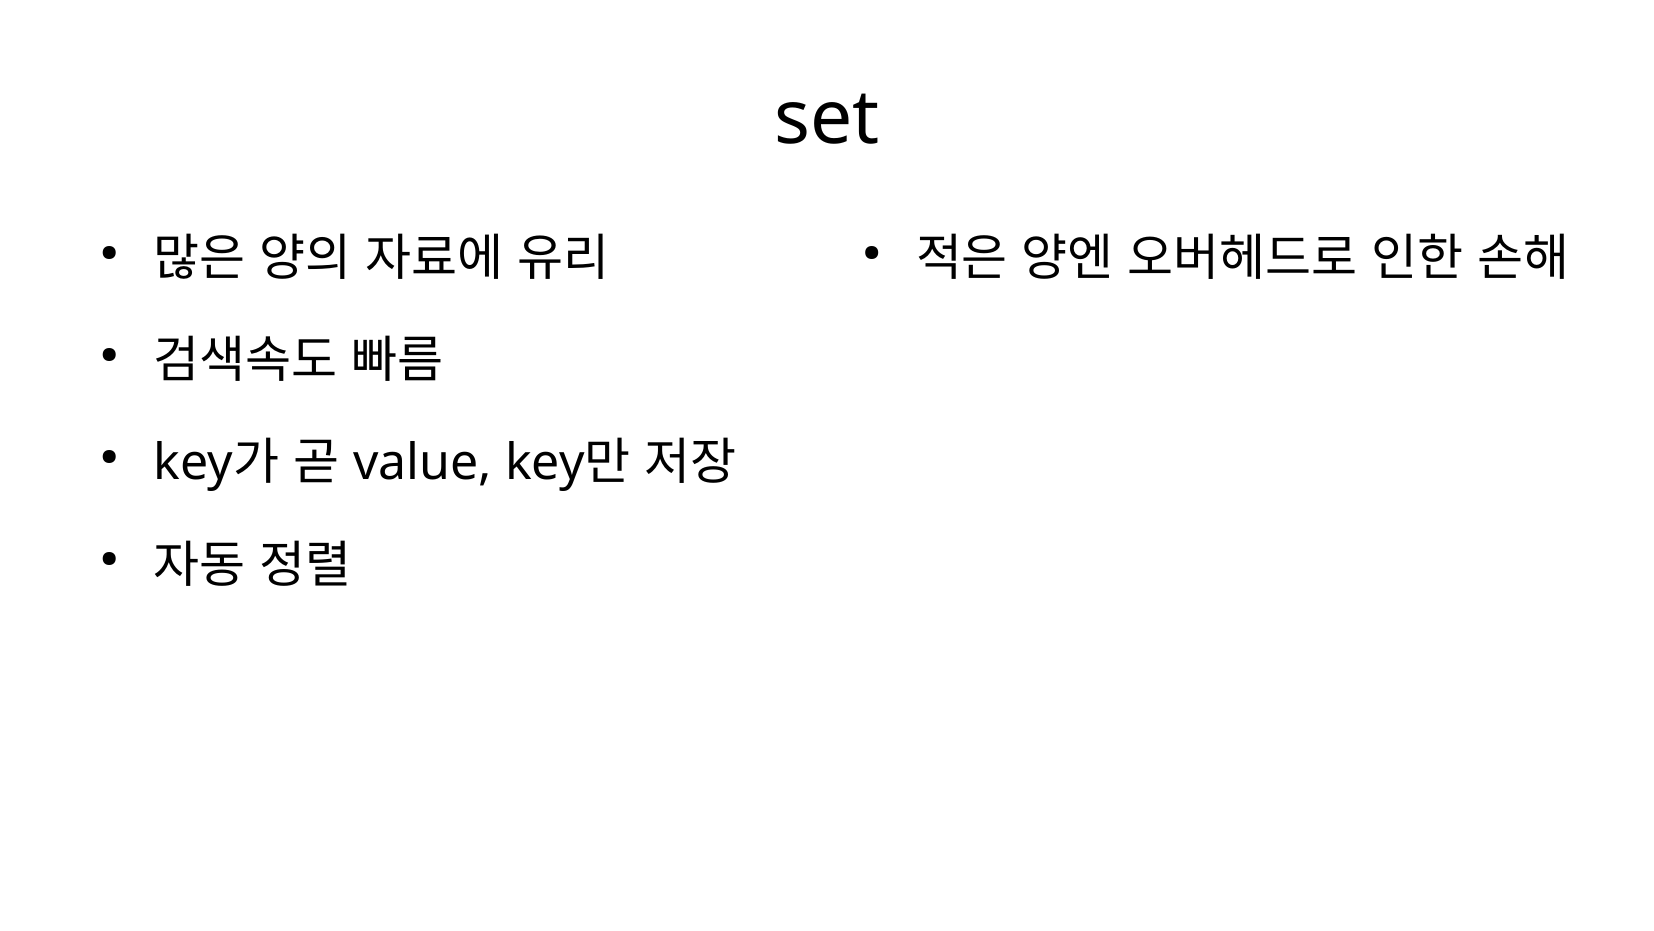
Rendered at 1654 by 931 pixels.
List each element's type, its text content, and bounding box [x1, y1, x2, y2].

title set [82, 37, 1571, 193]
list 많은 양의 자료에 유리 검색속도 빠름 key가 곧 value, key만 저장 자동 정렬 [82, 217, 809, 758]
list 적은 양엔 오버헤드로 인한 손해 [845, 217, 1572, 758]
